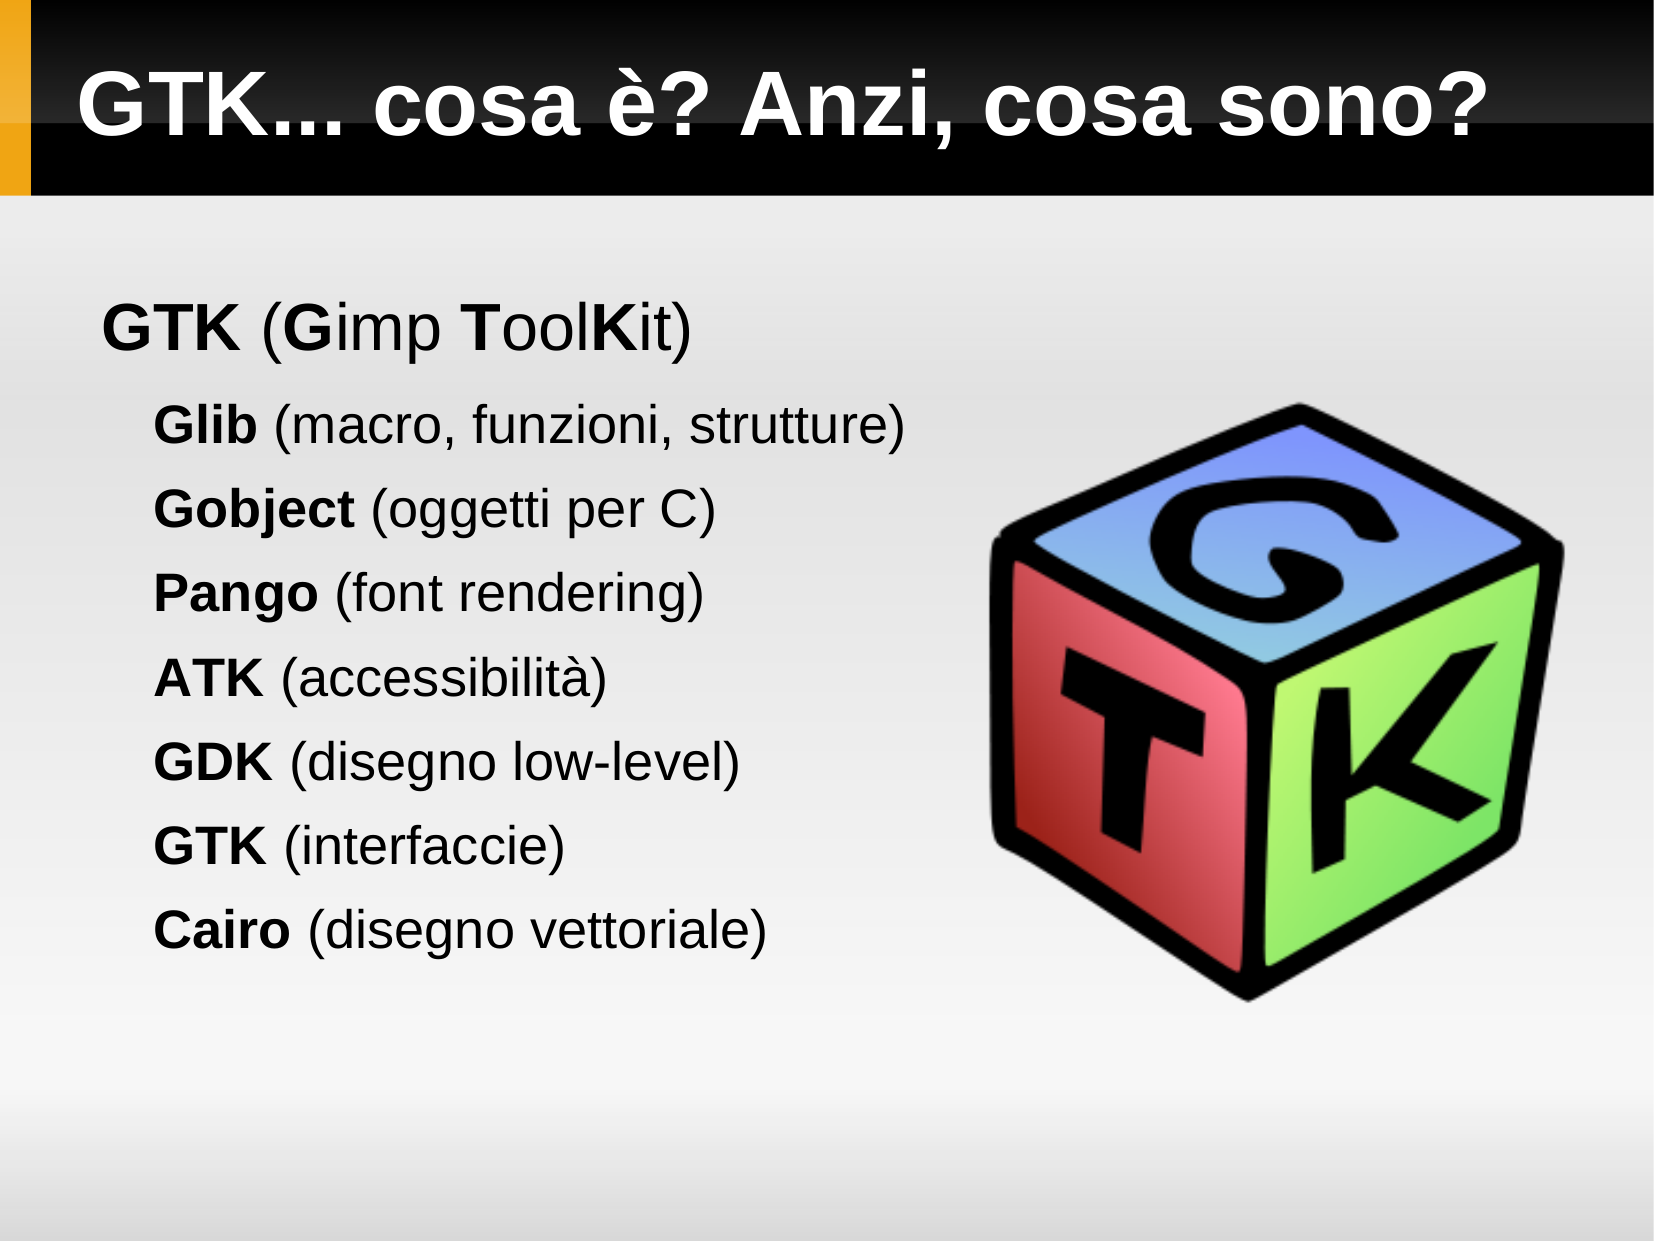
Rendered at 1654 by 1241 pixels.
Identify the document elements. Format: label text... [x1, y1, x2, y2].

picture [0, 0, 1654, 1241]
list GTK (Gimp ToolKit) Glib (macro, funzioni, strutture) Gobject (oggetti per C) Pango (font rendering) ATK (accessibilità) GDK (disegno low-level) GTK (interfaccie) Cairo (disegno vettoriale) [82, 290, 945, 1109]
title GTK... cosa è? Anzi, cosa sono? [76, 0, 1565, 208]
